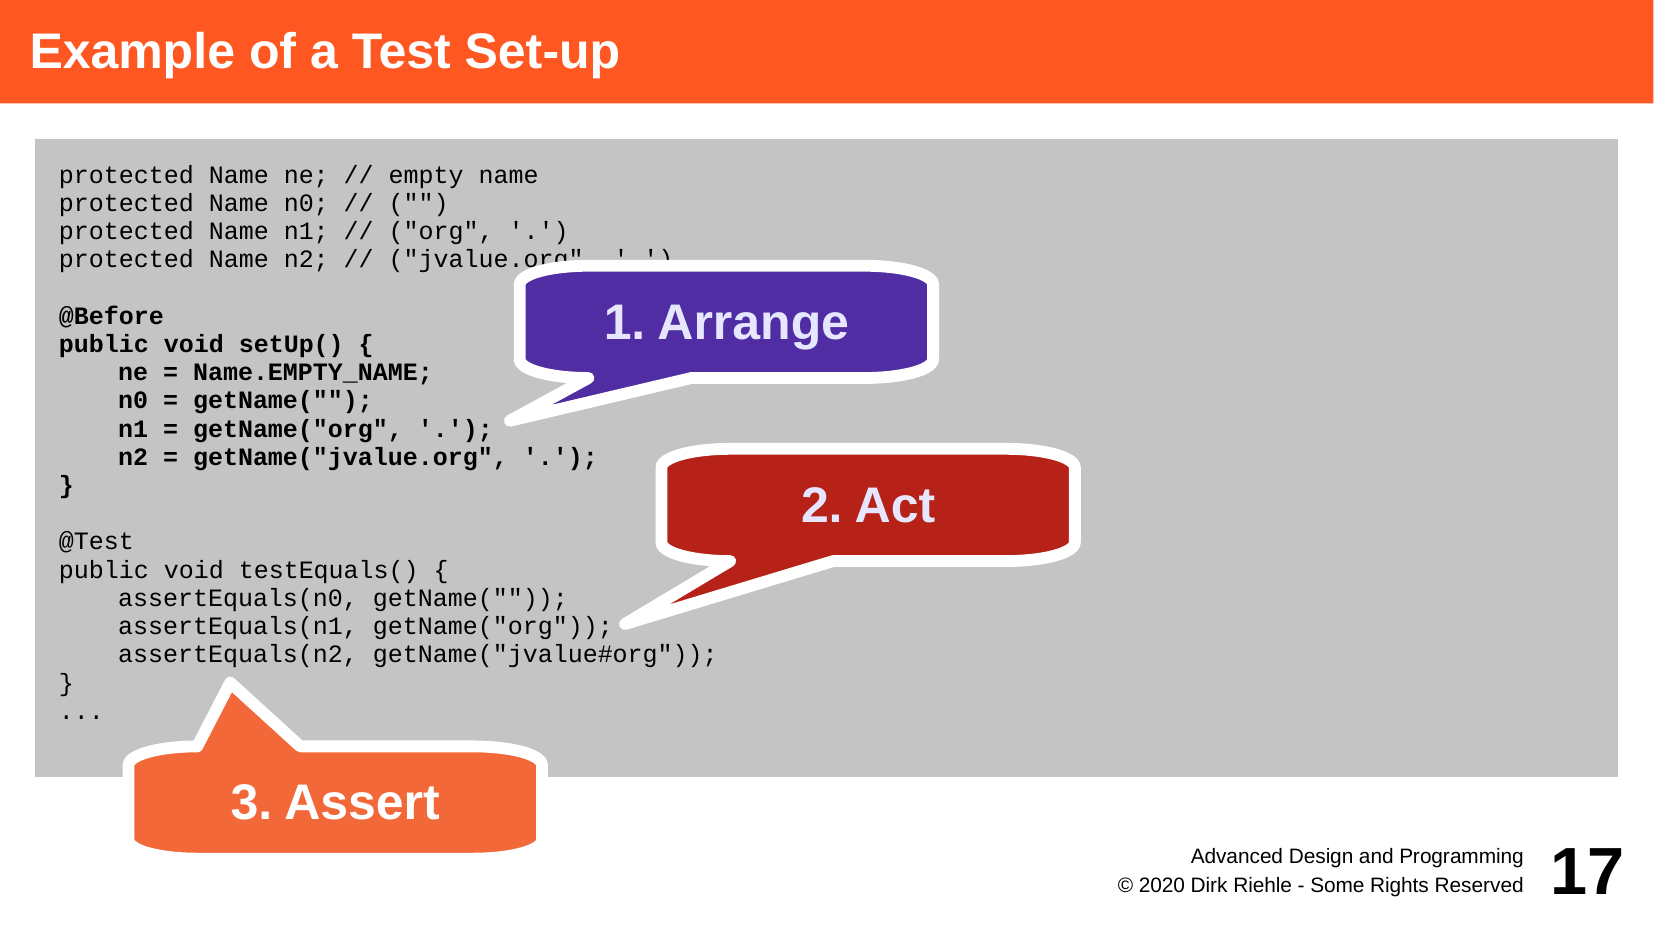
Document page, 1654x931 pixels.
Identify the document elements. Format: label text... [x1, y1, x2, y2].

text_box protected Name ne; // empty name protected Name n0; // ("") protected Name n1; // ("org", '.') protected Name n2; // ("jvalue.org", '.') @Before public void setUp() { ne = Name.EMPTY_NAME; n0 = getName(""); n1 = getName("org", '.'); n2 = getName("jvalue.org", '.'); } @Test public void testEquals() { assertEquals(n0, getName("")); assertEquals(n1, getName("org")); assertEquals(n2, getName("jvalue#org")); } ... [29, 132, 1625, 783]
text_box 2. Act [624, 448, 1075, 625]
text_box 1. Arrange [509, 265, 934, 421]
title Example of a Test Set-up [0, 0, 1654, 104]
text_box 3. Assert [128, 682, 543, 859]
